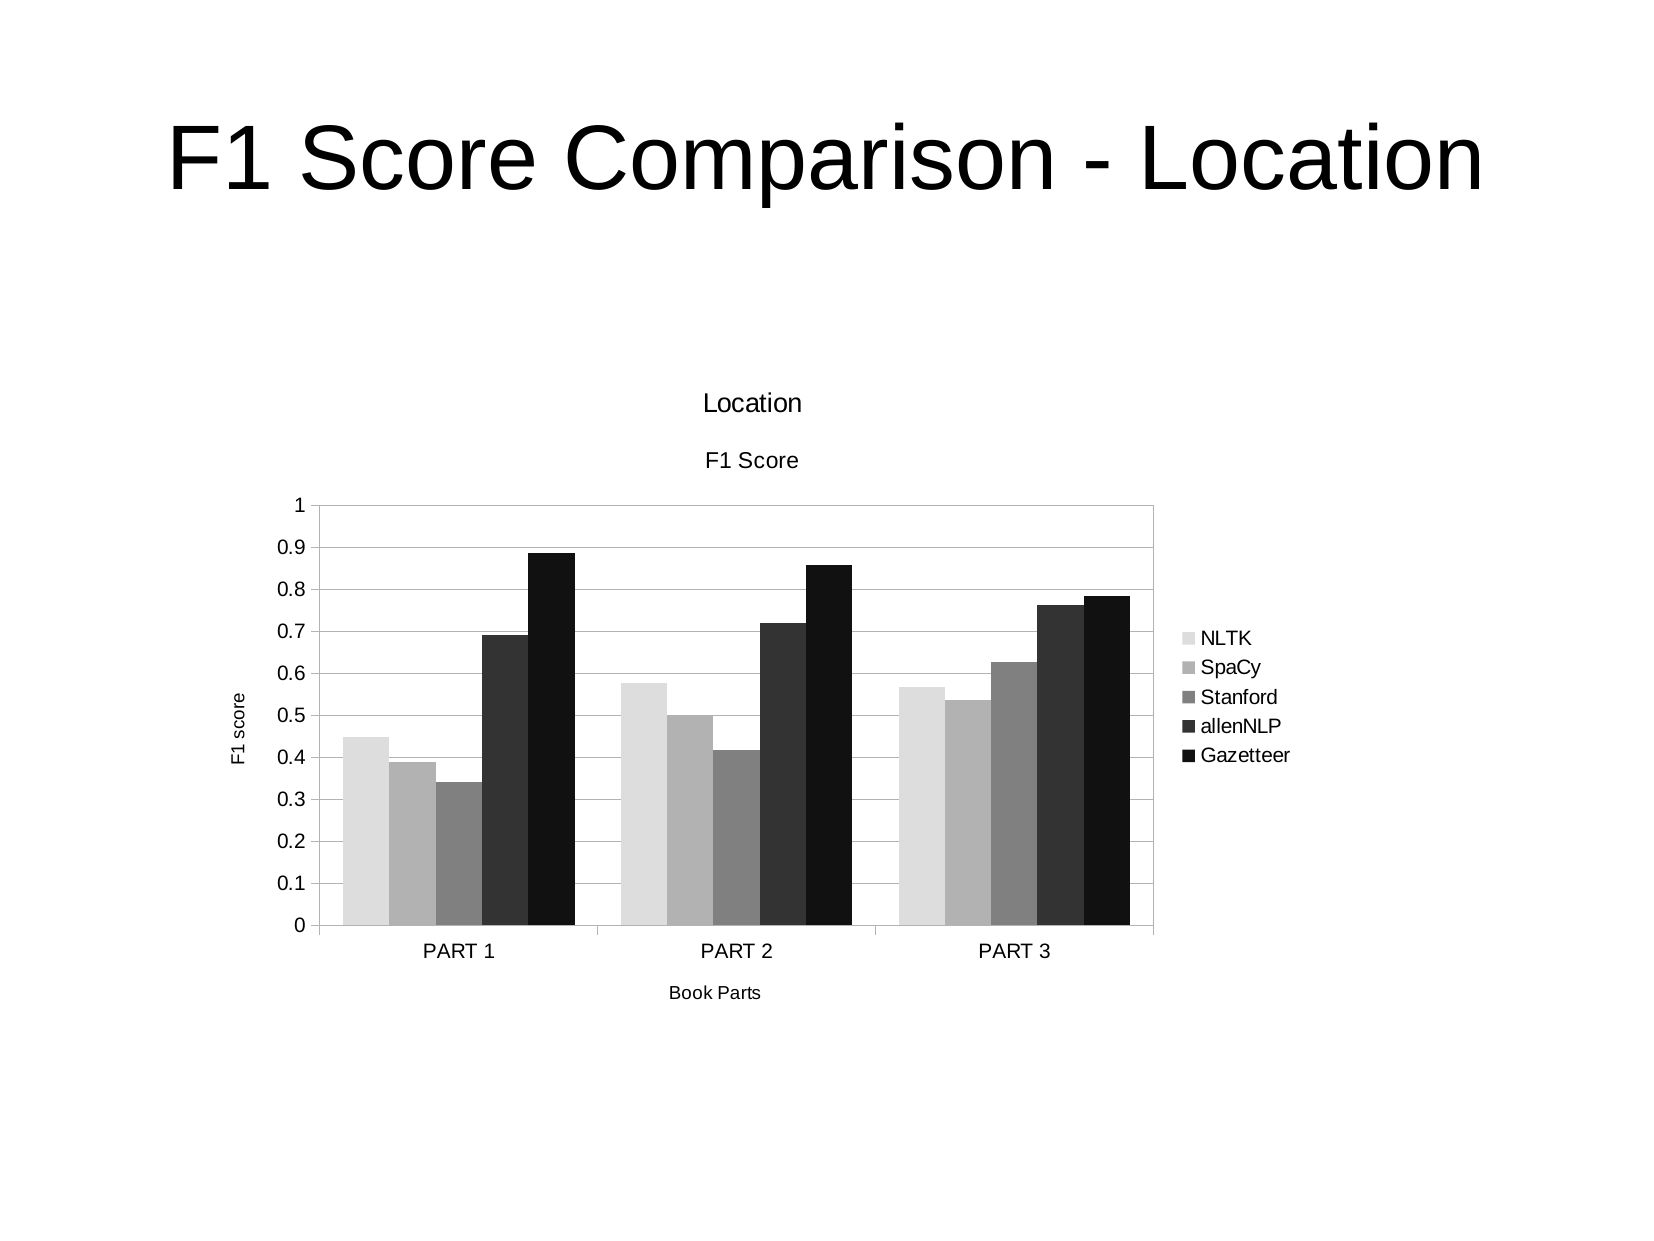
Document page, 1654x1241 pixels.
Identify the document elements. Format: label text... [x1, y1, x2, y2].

chart [195, 359, 1310, 1036]
text_box F1 Score Comparison - Location [82, 49, 1571, 257]
